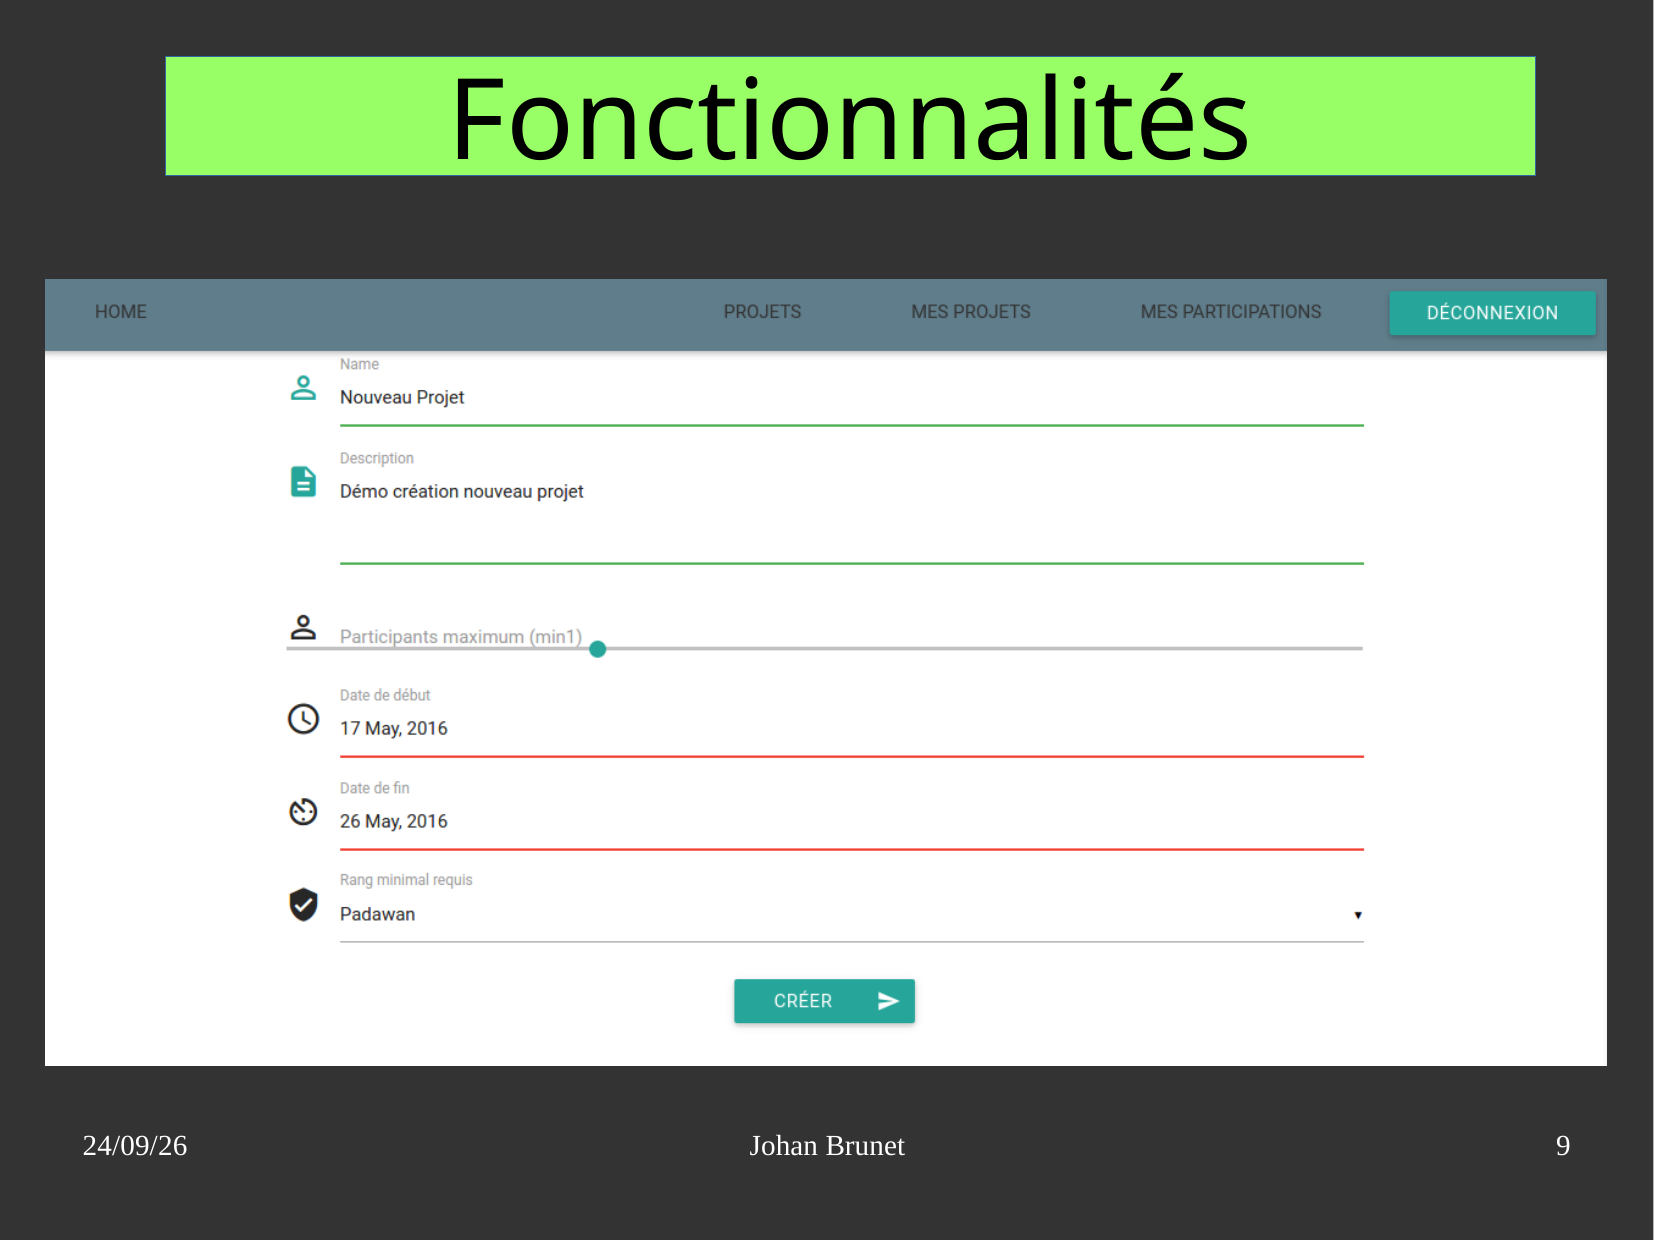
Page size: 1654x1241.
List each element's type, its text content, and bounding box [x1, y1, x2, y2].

text_box Fonctionnalités [165, 56, 1536, 176]
picture [45, 279, 1607, 1066]
